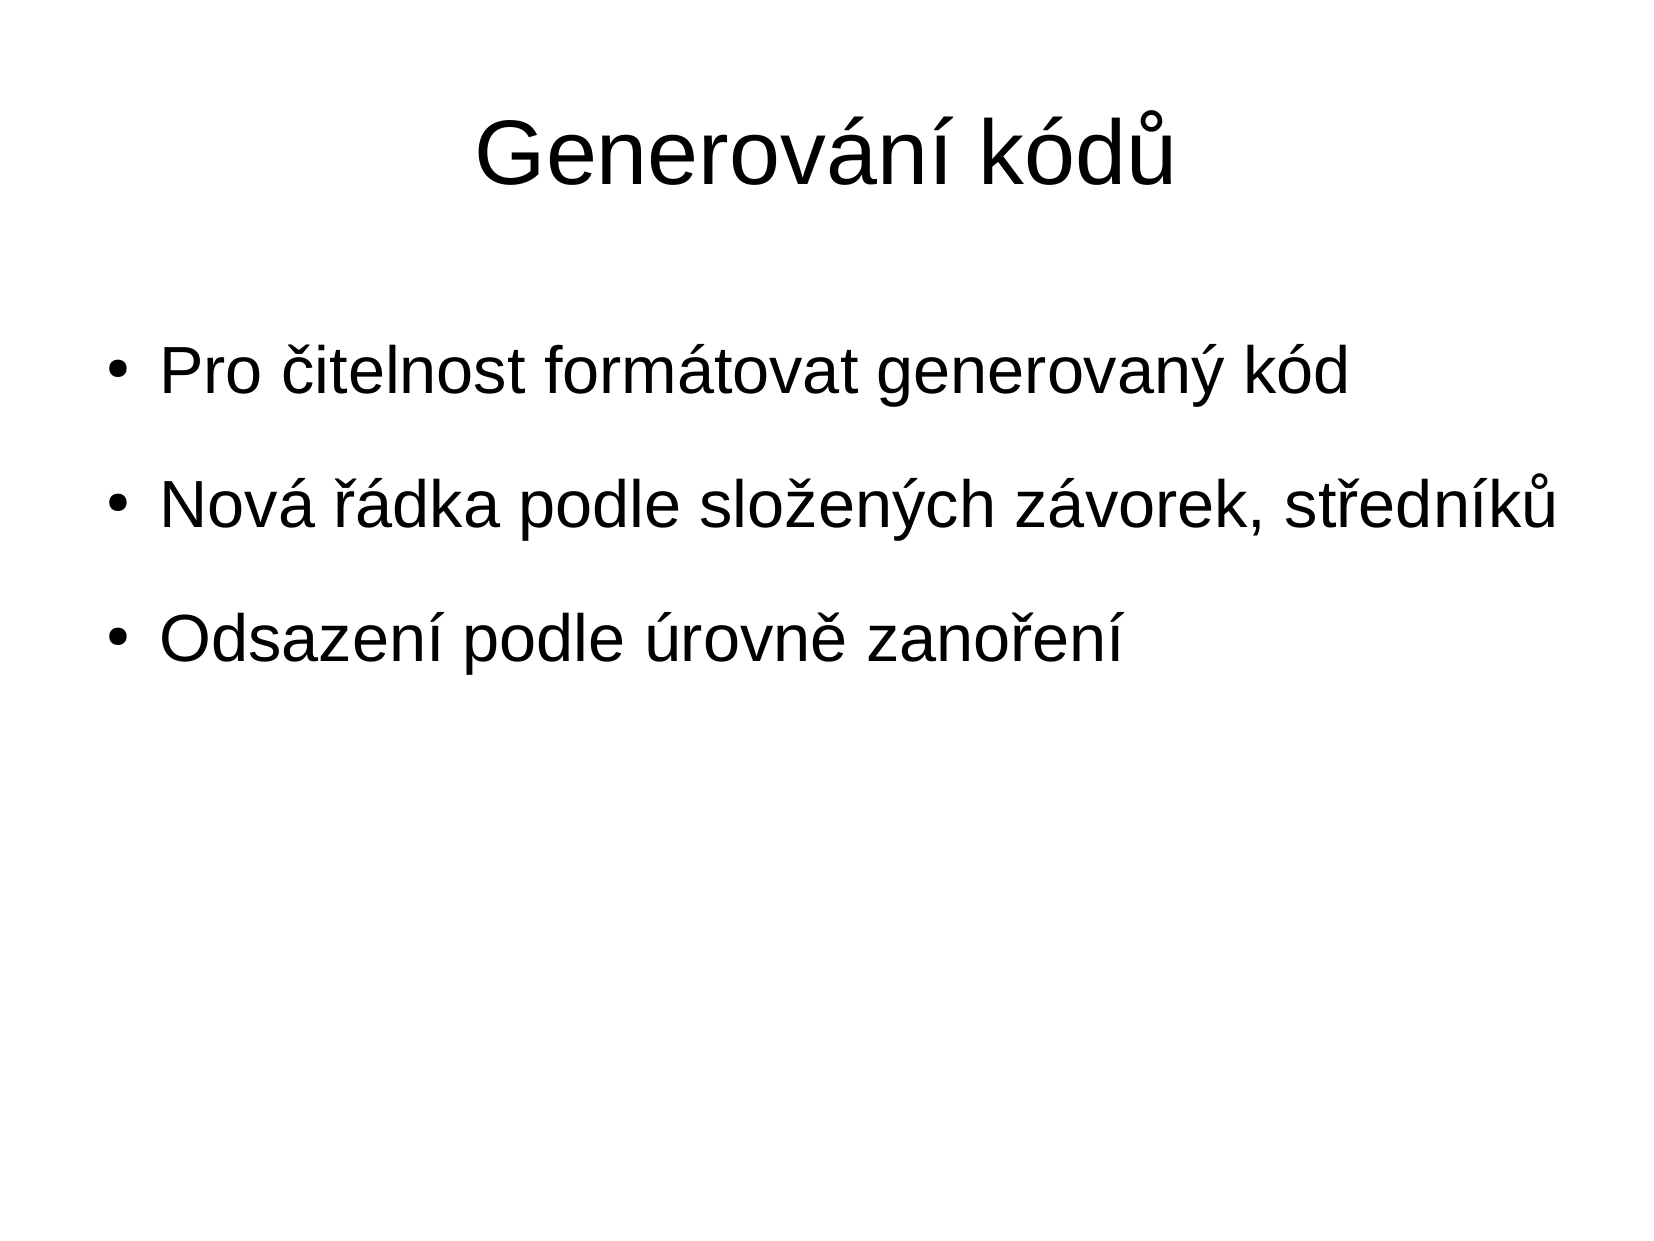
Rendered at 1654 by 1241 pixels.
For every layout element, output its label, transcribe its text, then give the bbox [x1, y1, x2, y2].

list Pro čitelnost formátovat generovaný kód Nová řádka podle složených závorek, středníků Odsazení podle úrovně zanoření [88, 333, 1577, 1152]
title Generování kódů [82, 49, 1571, 257]
